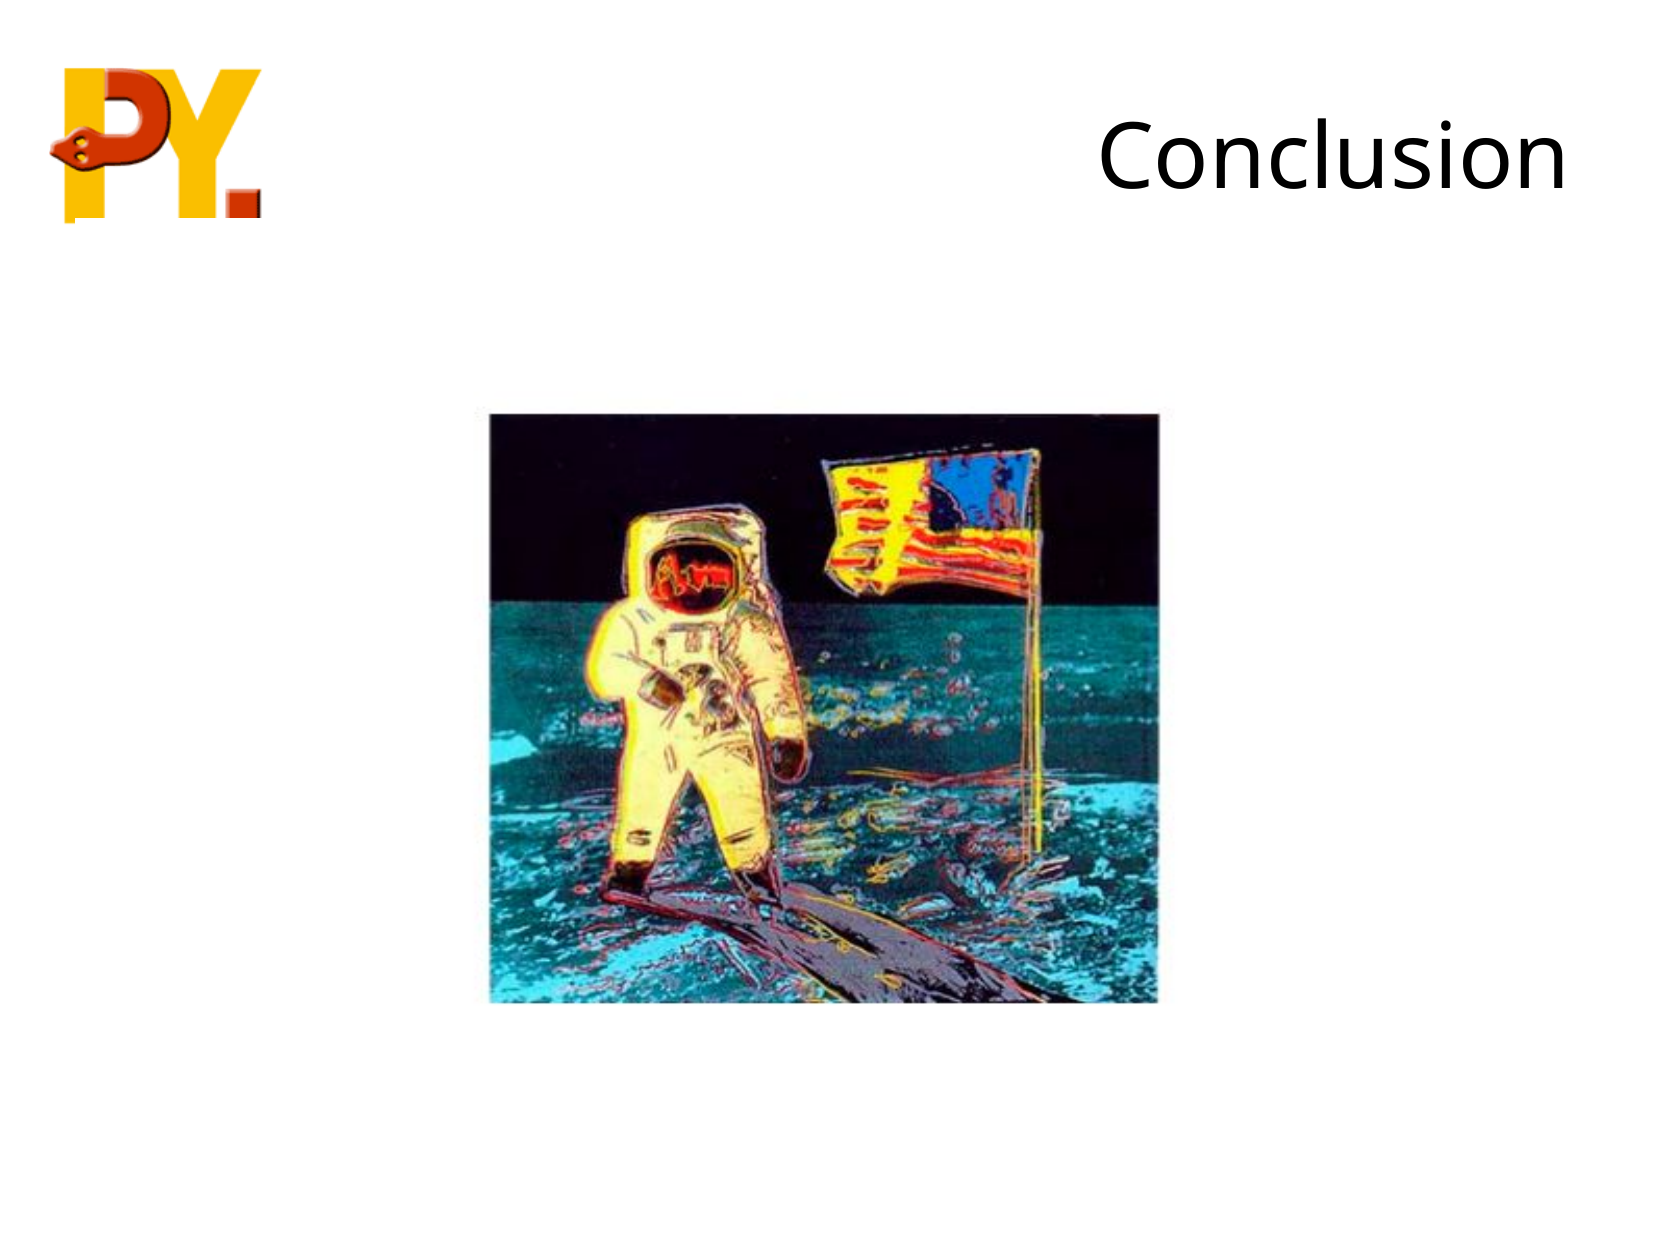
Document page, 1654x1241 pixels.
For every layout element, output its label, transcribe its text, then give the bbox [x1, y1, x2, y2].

title Conclusion [337, 49, 1571, 218]
picture [49, 67, 1575, 1201]
